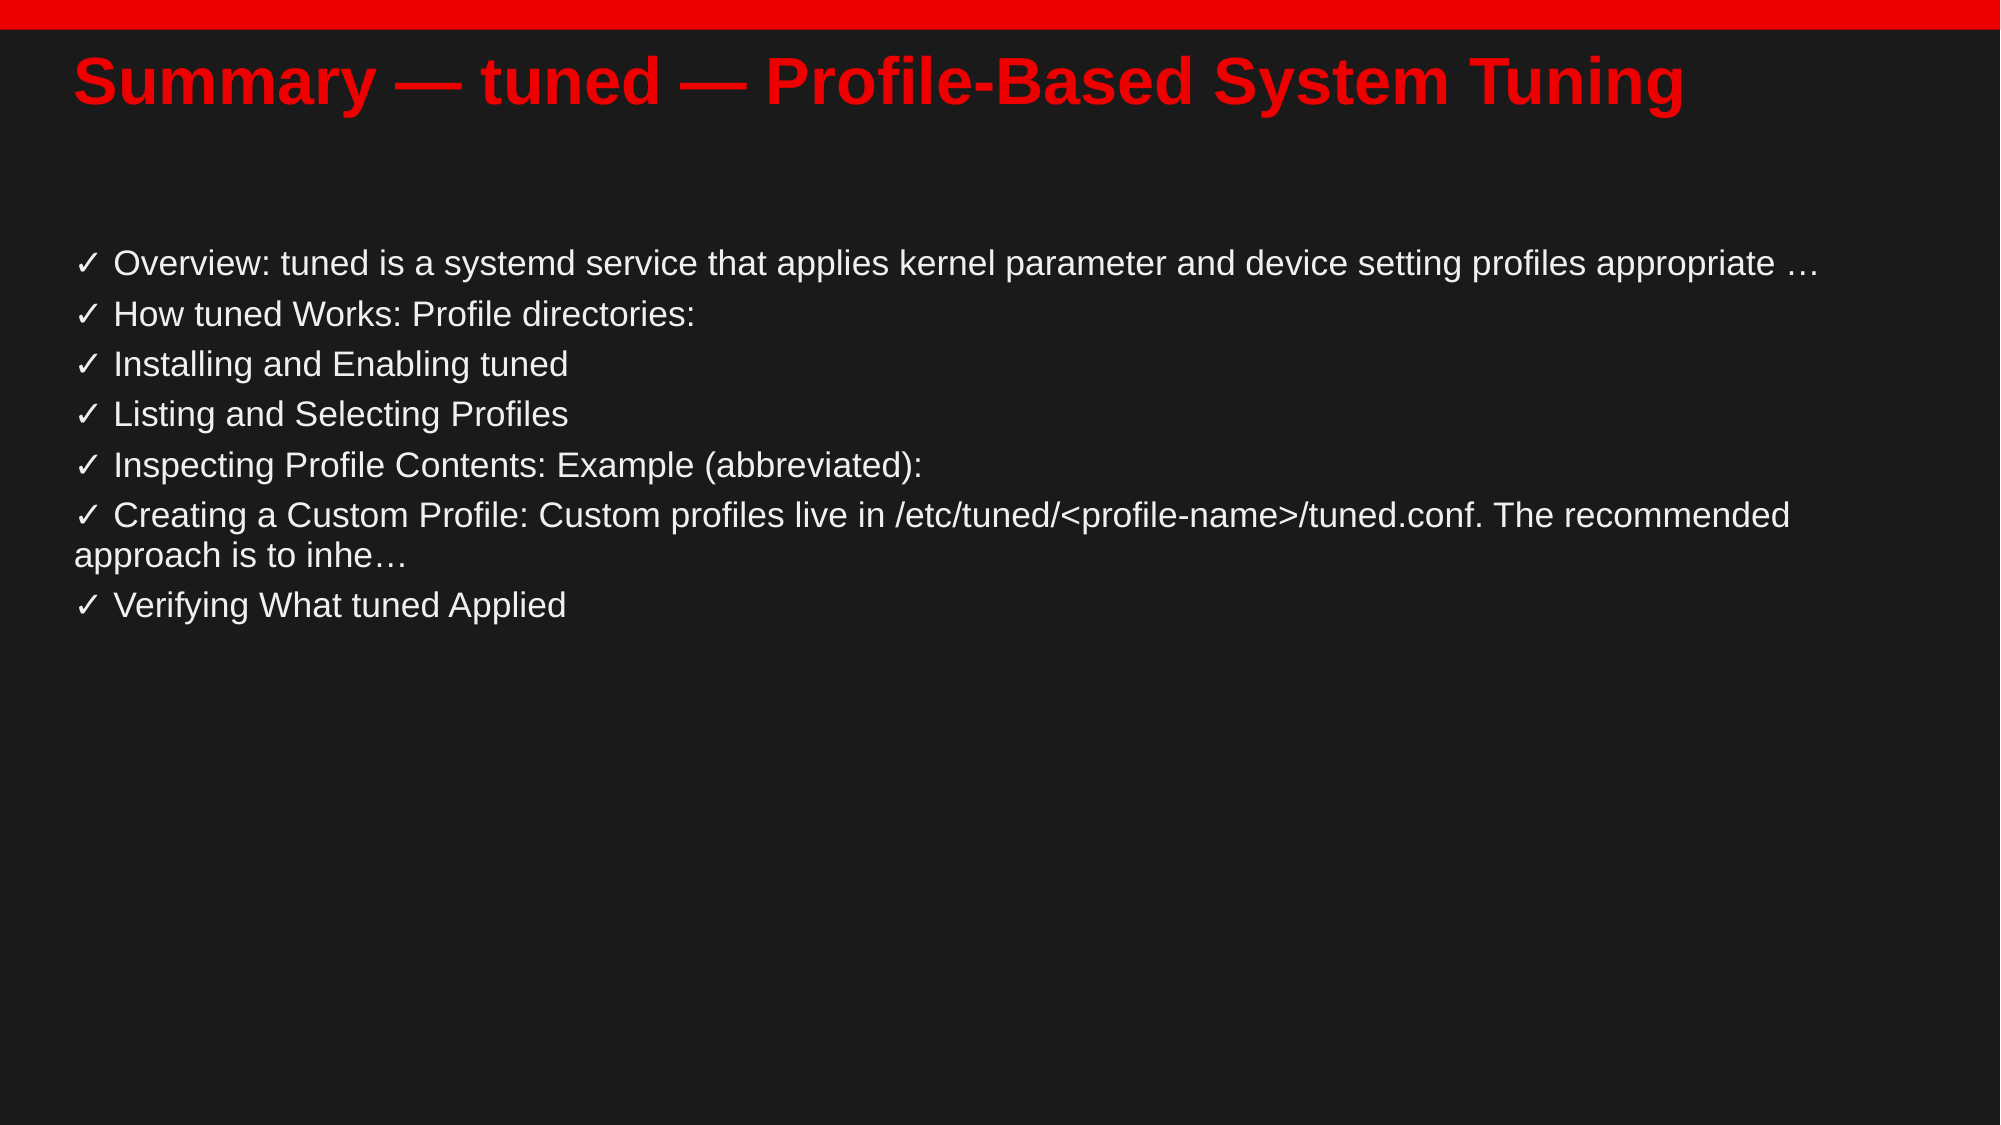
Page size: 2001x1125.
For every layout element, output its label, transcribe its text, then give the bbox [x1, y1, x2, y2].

text_box Summary — tuned — Profile-Based System Tuning [59, 36, 1942, 208]
text_box [0, 0, 2001, 30]
text_box ✓ Overview: tuned is a systemd service that applies kernel parameter and device setting profiles appropriate … ✓ How tuned Works: Profile directories: ✓ Installing and Enabling tuned ✓ Listing and Selecting Profiles ✓ Inspecting Profile Contents: Example (abbreviated): ✓ Creating a Custom Profile: Custom profiles live in /etc/tuned/<profile-name>/tuned.conf. The recommended approach is to inhe… ✓ Verifying What tuned Applied [59, 236, 1942, 1037]
